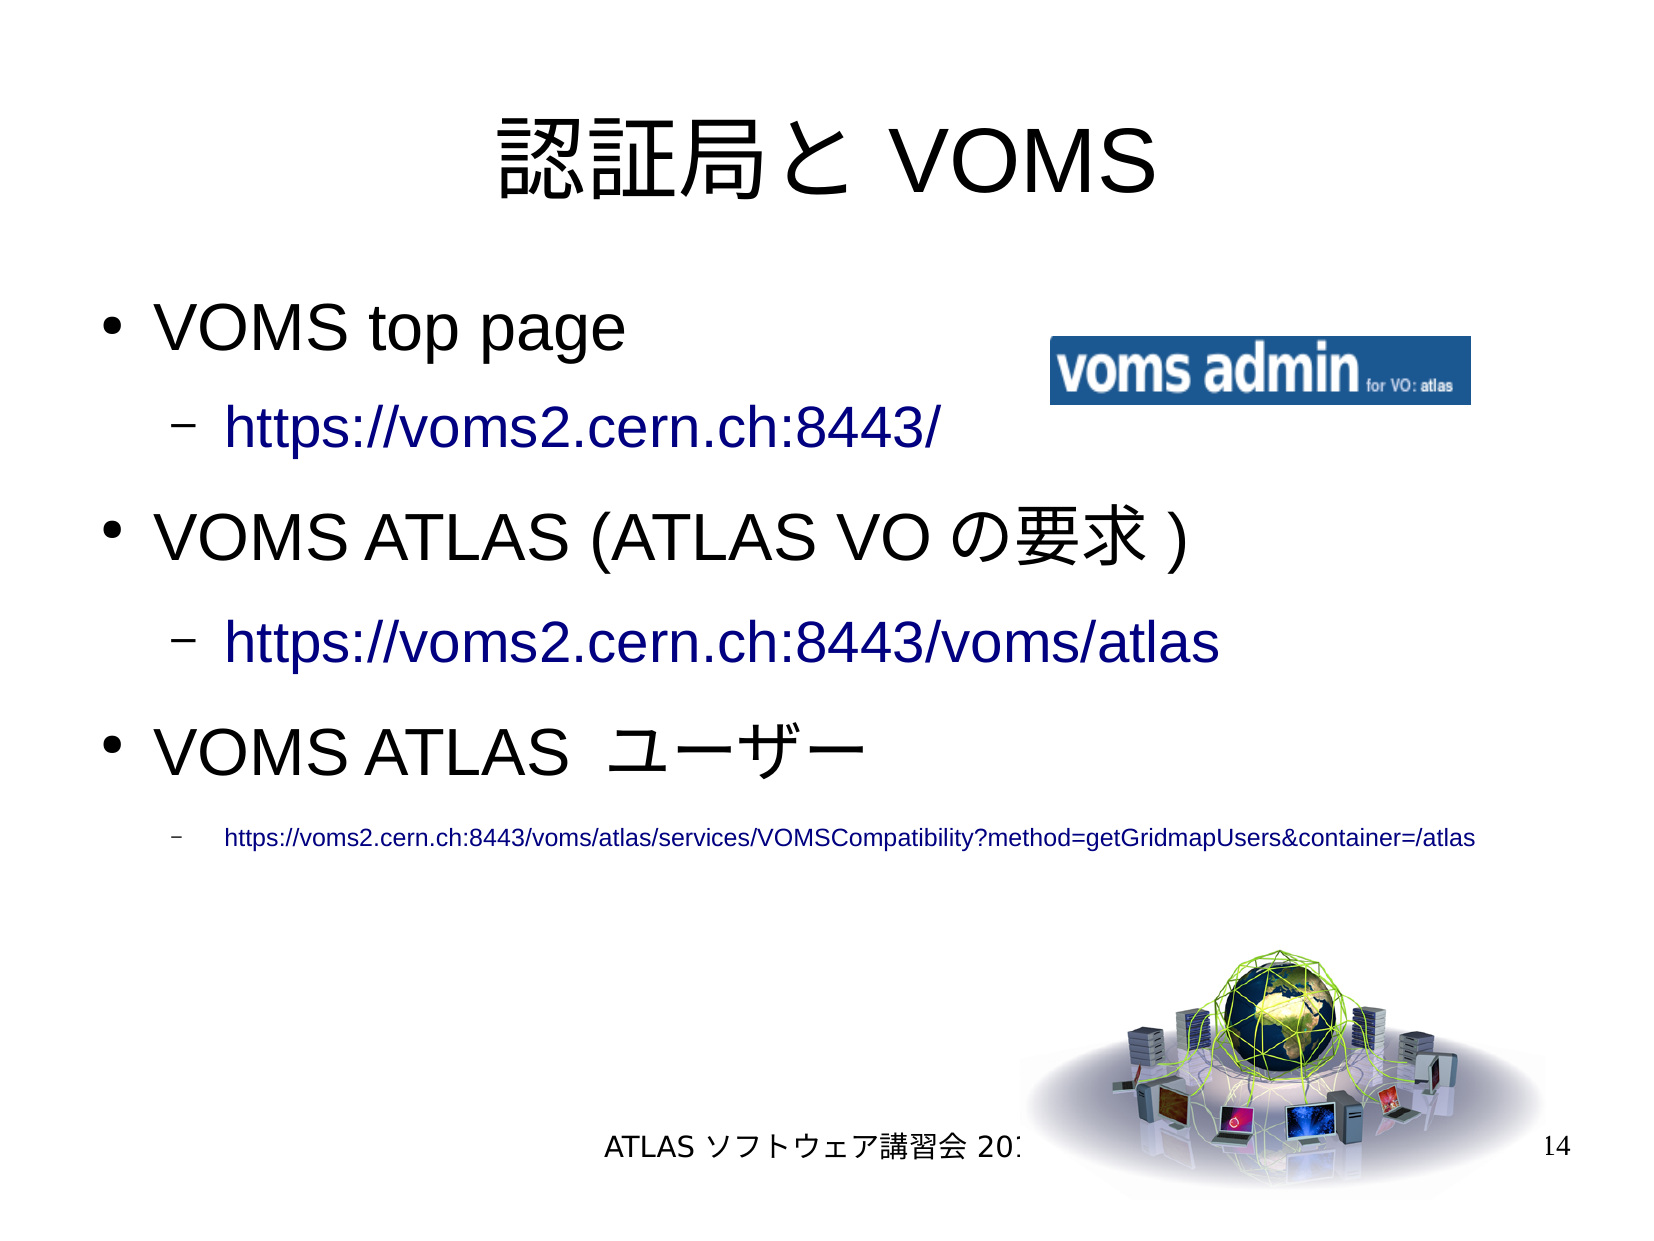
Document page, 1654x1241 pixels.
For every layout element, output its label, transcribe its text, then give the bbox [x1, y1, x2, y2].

picture [1020, 944, 1546, 1201]
picture [1050, 336, 1471, 406]
list VOMS top page https://voms2.cern.ch:8443/ VOMS ATLAS (ATLAS VOの要求) https://voms2.cern.ch:8443/voms/atlas VOMS ATLAS ユーザー https://voms2.cern.ch:8443/voms/atlas/services/VOMSCompatibility?method=getGridmapUsers&container=/atlas [82, 290, 1571, 1010]
title 認証局とVOMS [82, 49, 1571, 257]
